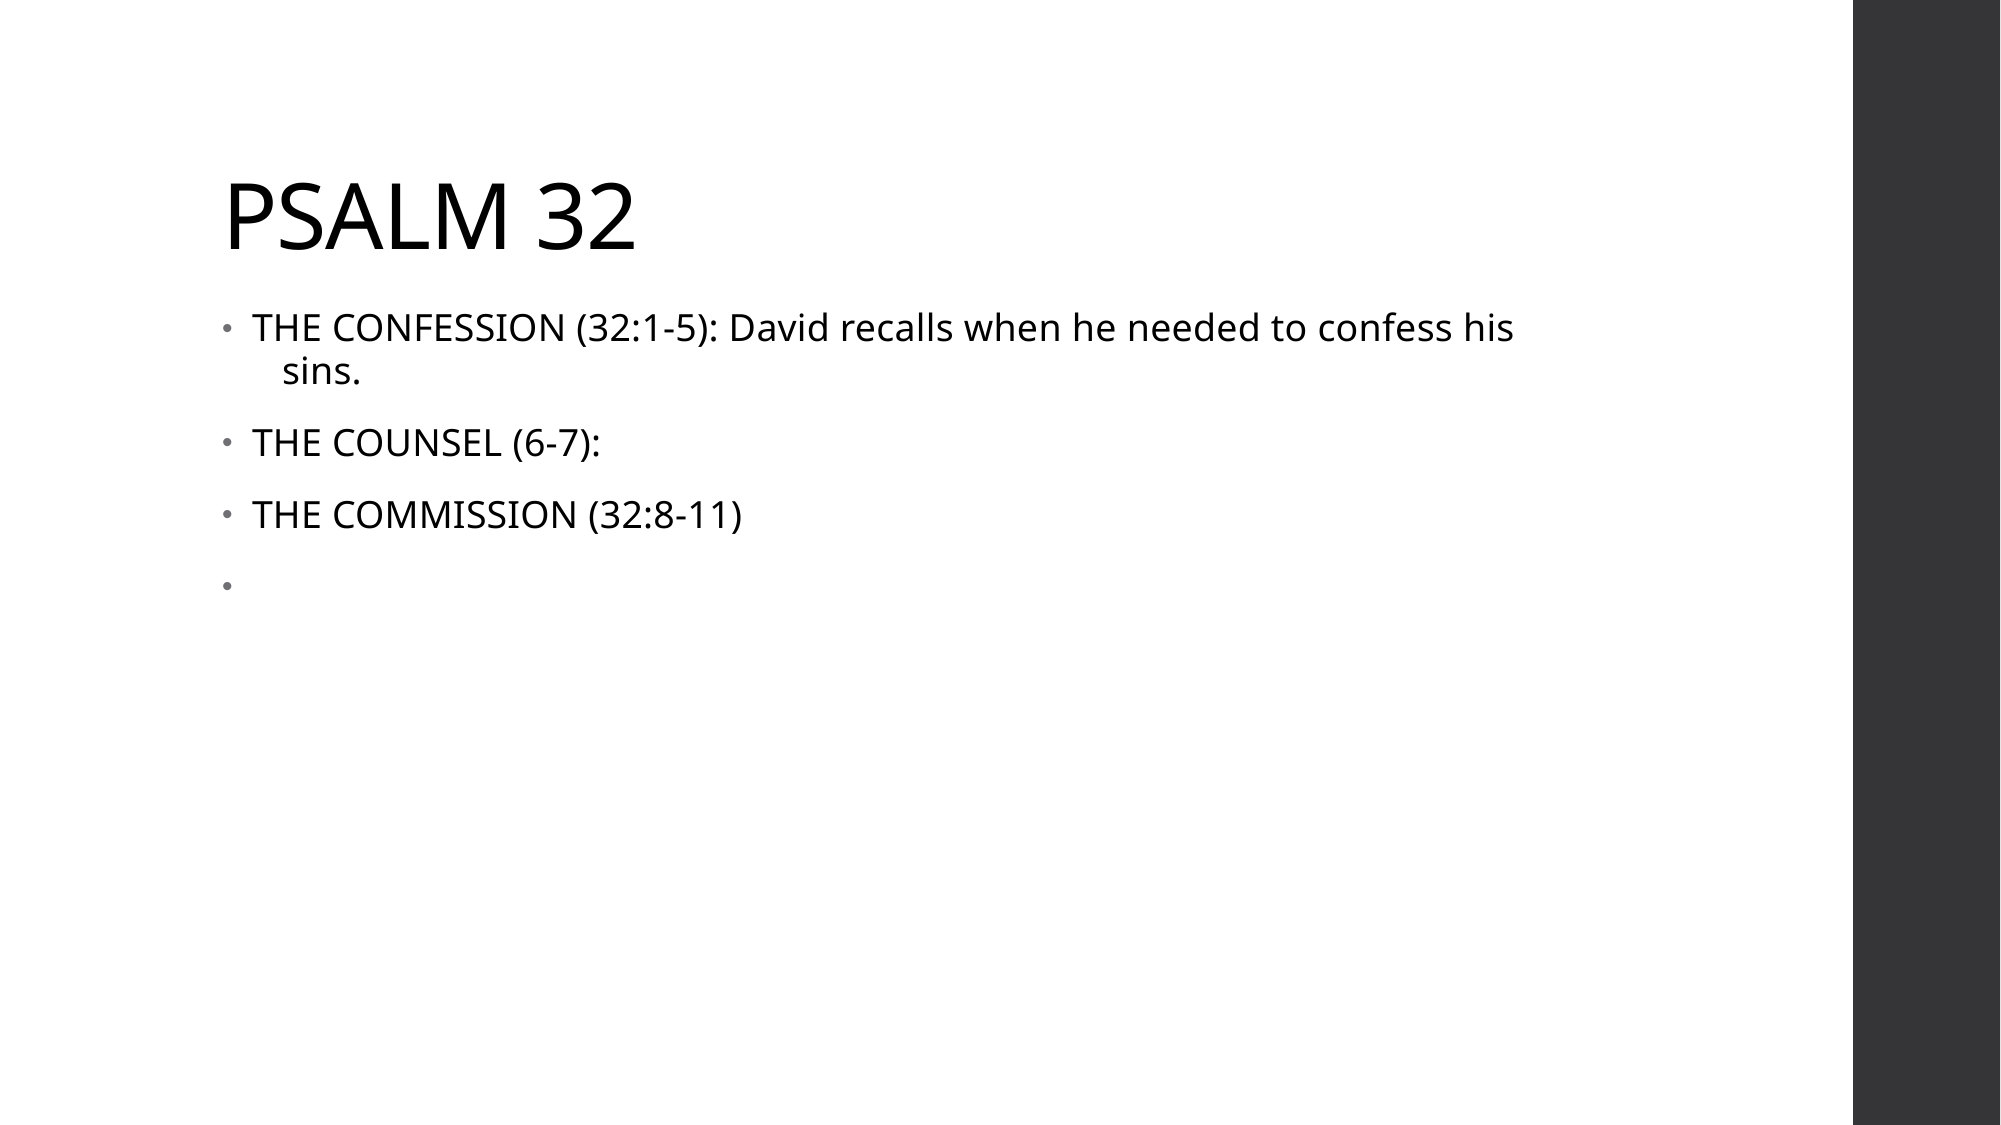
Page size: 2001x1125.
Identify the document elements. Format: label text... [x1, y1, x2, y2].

title PSALM 32 [206, 60, 1797, 278]
list THE CONFESSION (32:1-5): David recalls when he needed to confess his sins. THE COUNSEL (6-7): THE COMMISSION (32:8-11) [206, 299, 1617, 1014]
